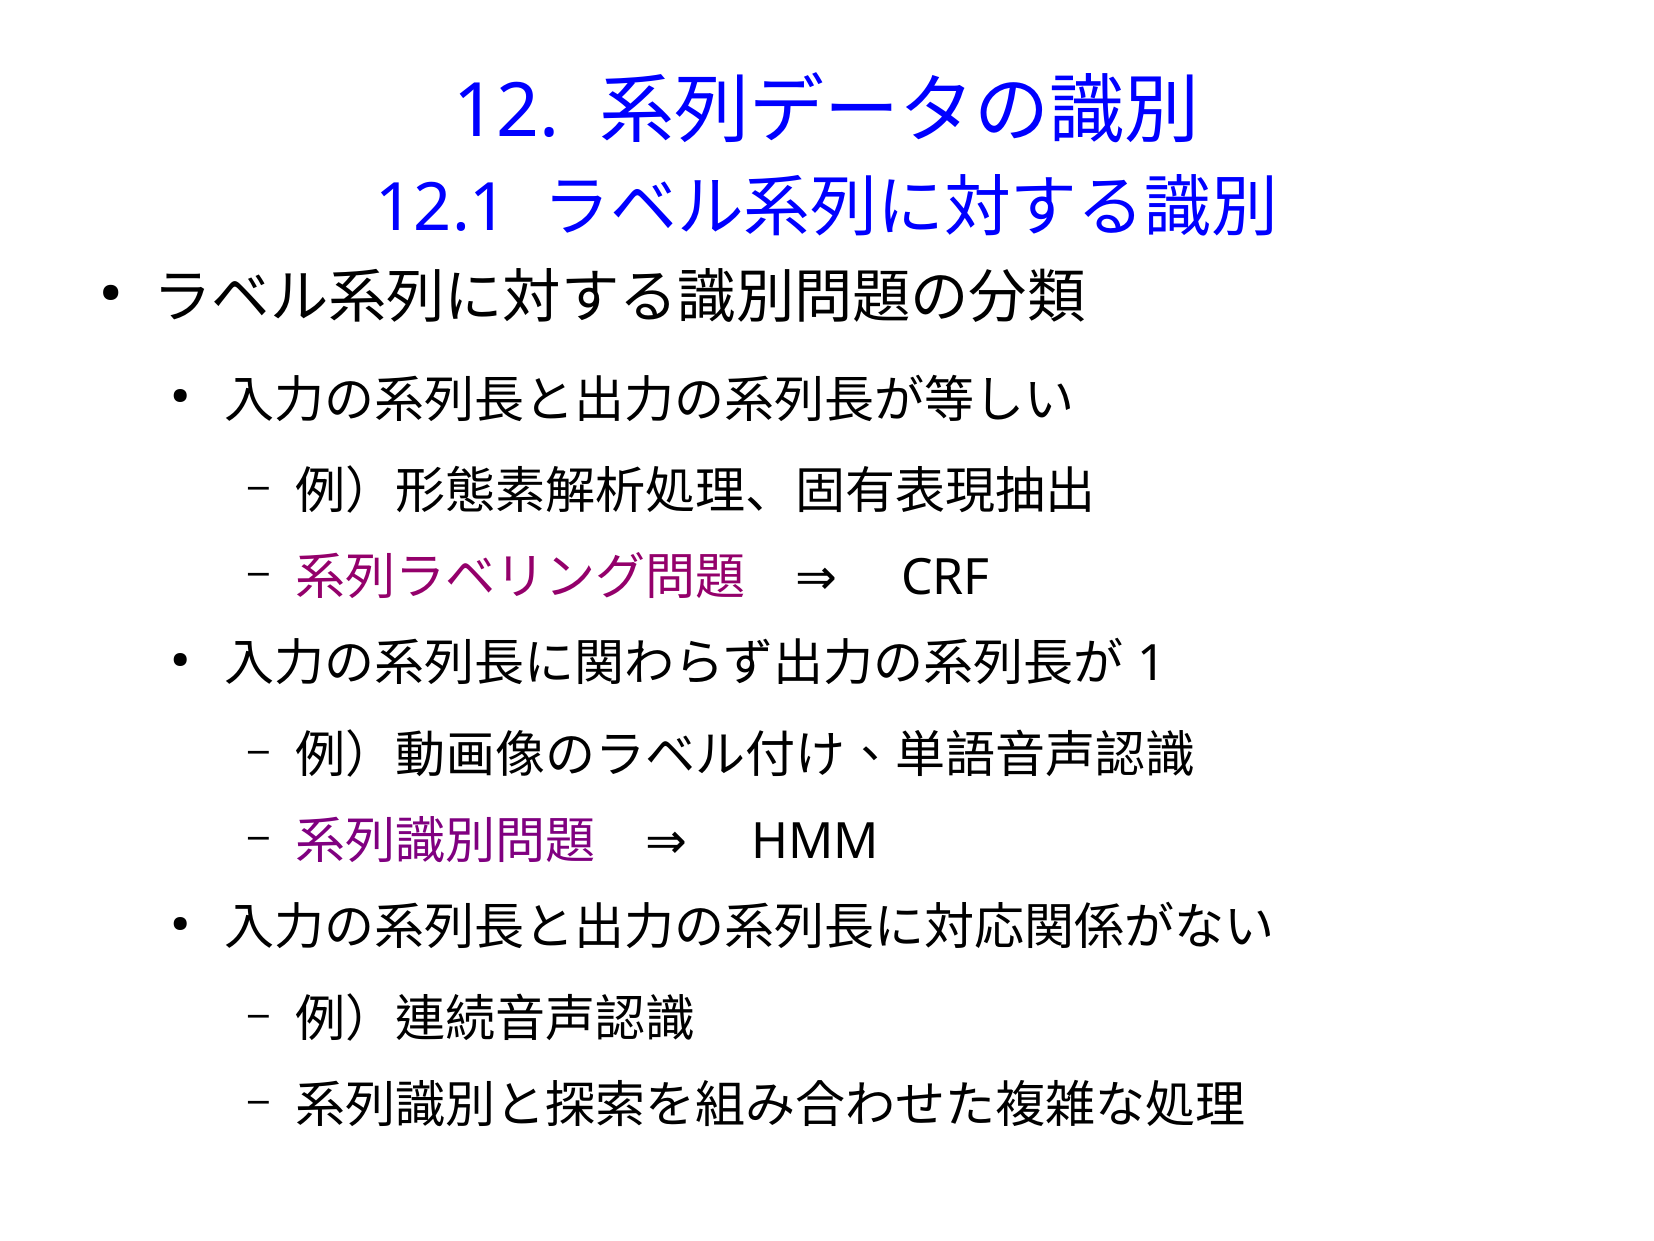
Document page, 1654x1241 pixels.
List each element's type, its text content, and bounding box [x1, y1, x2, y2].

title 12. 系列データの識別 12.1 ラベル系列に対する識別 [82, 46, 1571, 254]
list ラベル系列に対する識別問題の分類 入力の系列長と出力の系列長が等しい 例）形態素解析処理、固有表現抽出 系列ラベリング問題 ⇒ CRF 入力の系列長に関わらず出力の系列長が1 例）動画像のラベル付け、単語音声認識 系列識別問題 ⇒ HMM 入力の系列長と出力の系列長に対応関係がない 例）連続音声認識 系列識別と探索を組み合わせた複雑な処理 [82, 254, 1571, 1207]
